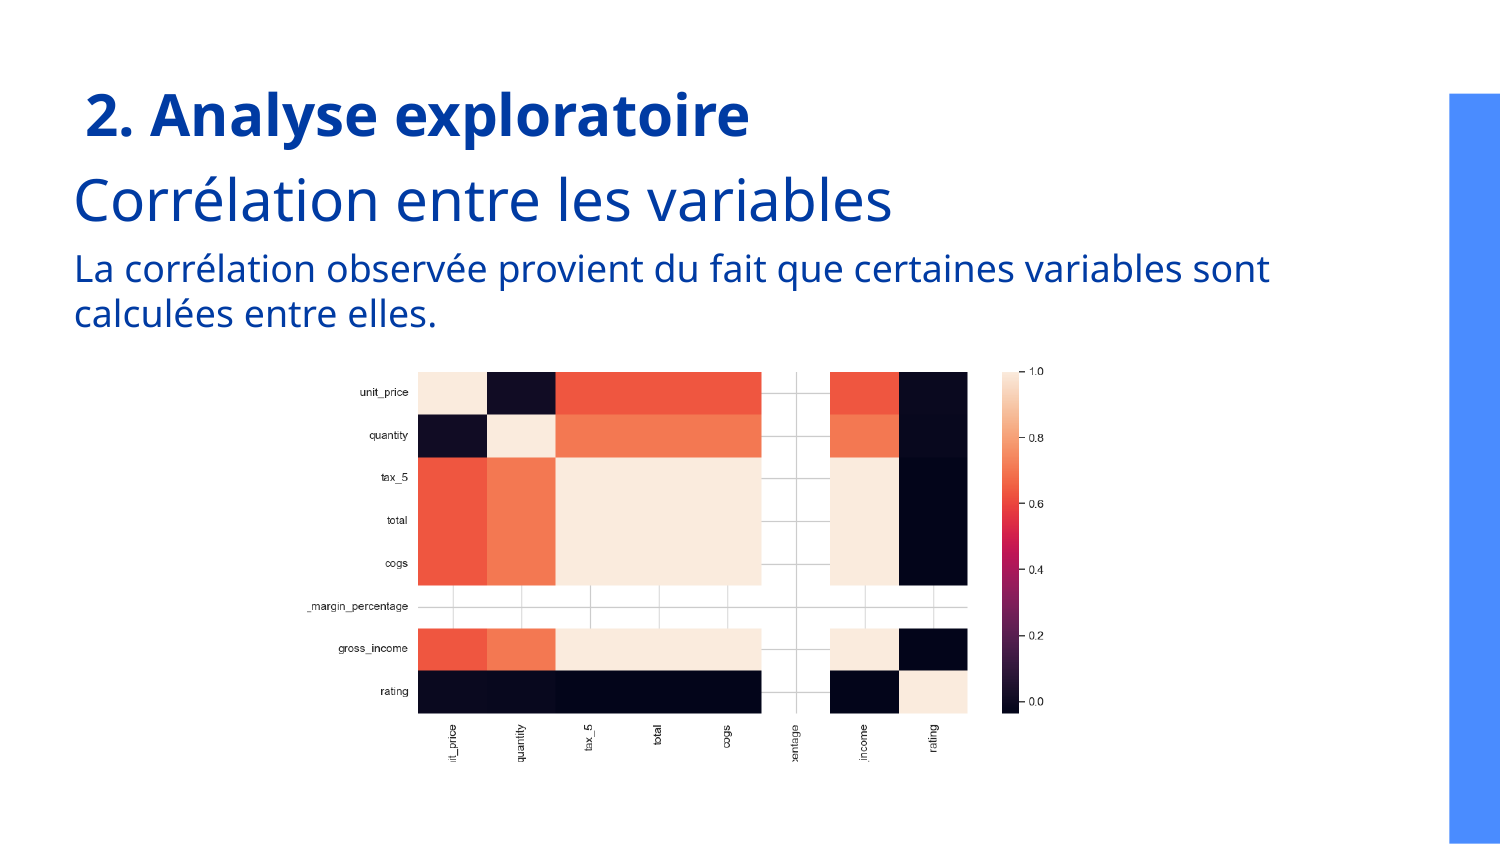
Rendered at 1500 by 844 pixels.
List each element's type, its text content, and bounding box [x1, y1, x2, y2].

title 2. Analyse exploratoire [70, 62, 1394, 147]
title La corrélation observée provient du fait que certaines variables sont calculées entre elles. [59, 230, 1359, 680]
picture [307, 680, 1193, 762]
title Corrélation entre les variables [59, 147, 1418, 237]
